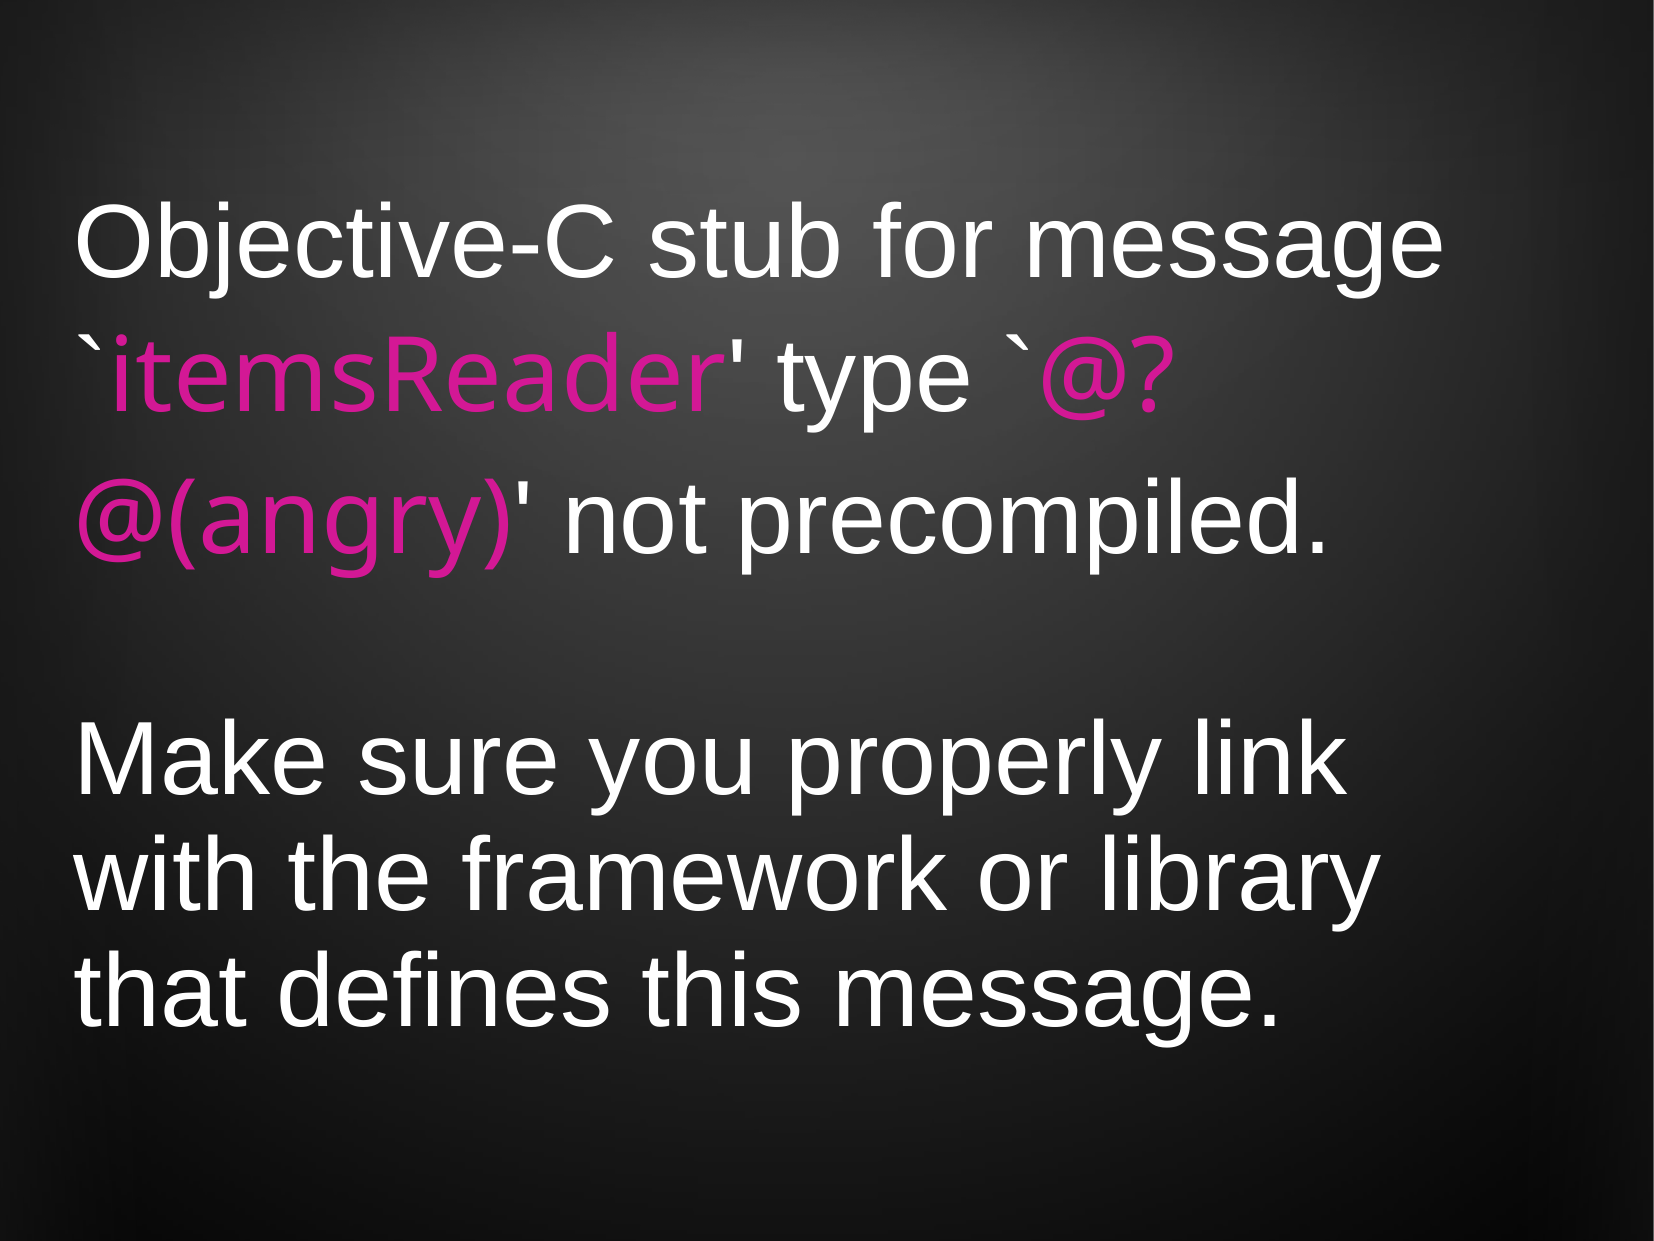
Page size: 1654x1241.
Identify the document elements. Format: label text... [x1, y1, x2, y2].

text_box Objective-C stub for message `itemsReader' type `@?@(angry)' not precompiled. Make sure you properly link with the framework or library that defines this message. [59, 175, 1548, 1052]
picture [0, 0, 1654, 1241]
